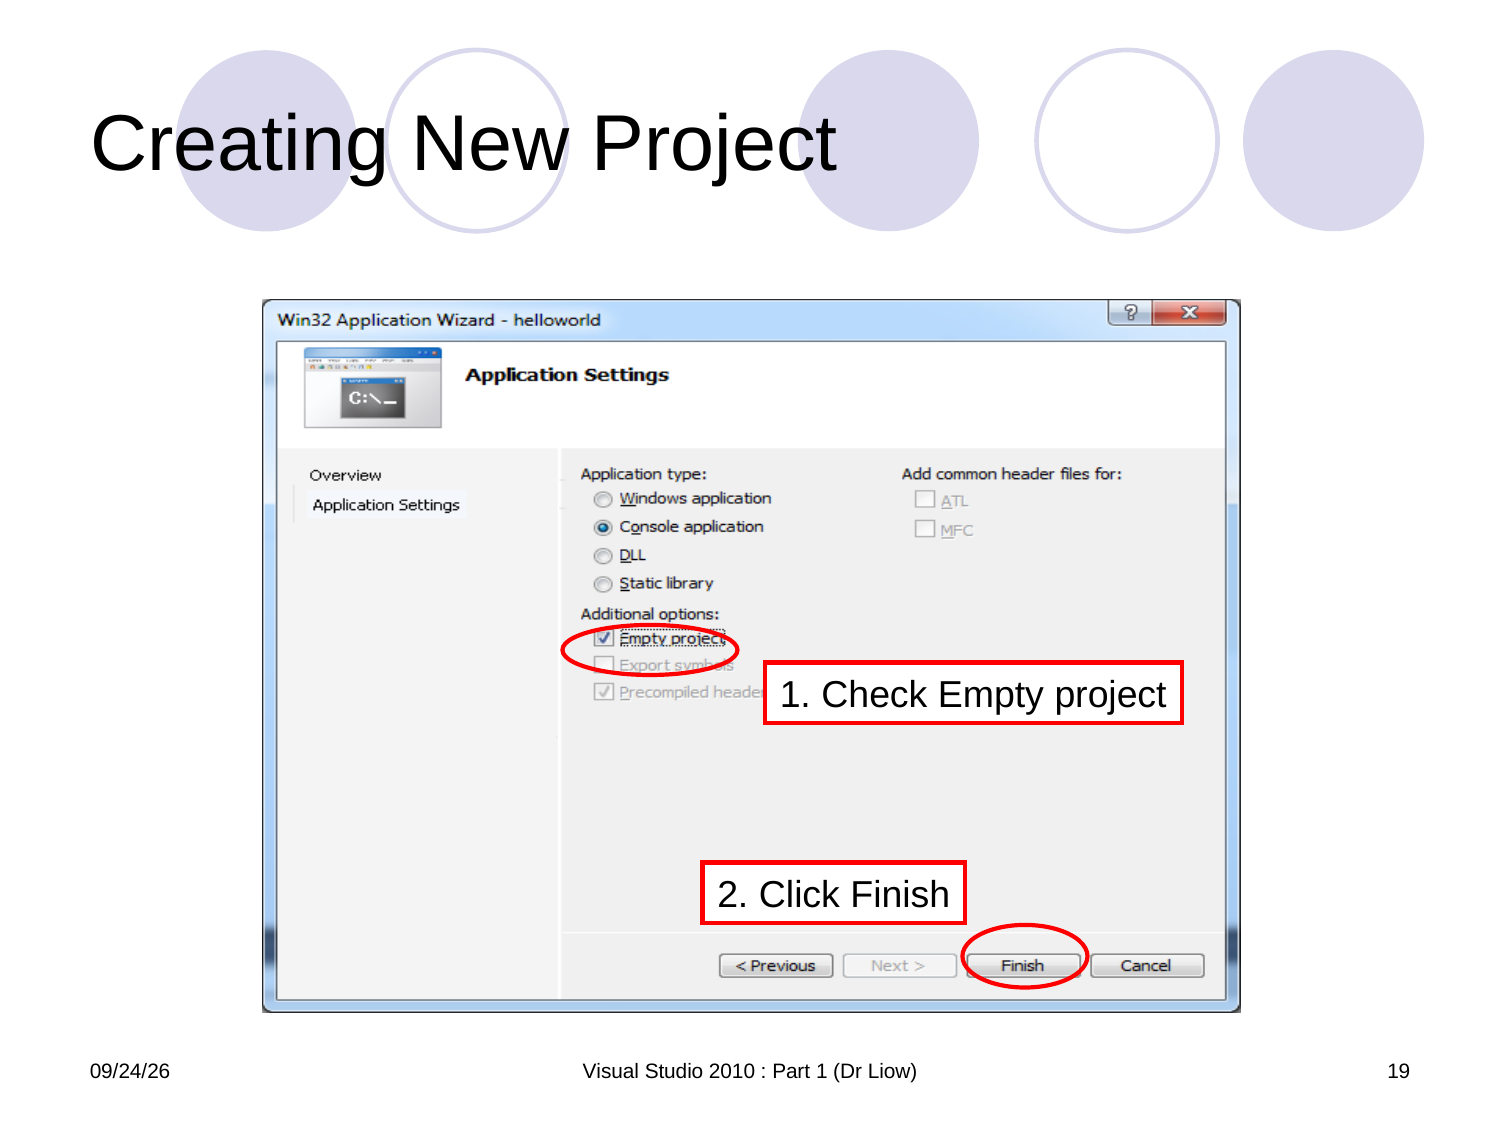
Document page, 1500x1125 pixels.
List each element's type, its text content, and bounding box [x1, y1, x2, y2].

text_box <number> [1074, 1049, 1426, 1101]
text_box 08/22/12 [74, 1049, 426, 1101]
title Creating New Project [75, 45, 1426, 233]
picture [262, 299, 1241, 1013]
text_box Visual Studio 2010 : Part 1 (Dr Liow) [512, 1049, 988, 1101]
text_box 2. Click Finish [702, 862, 966, 923]
text_box 1. Check Empty project [764, 662, 1182, 723]
